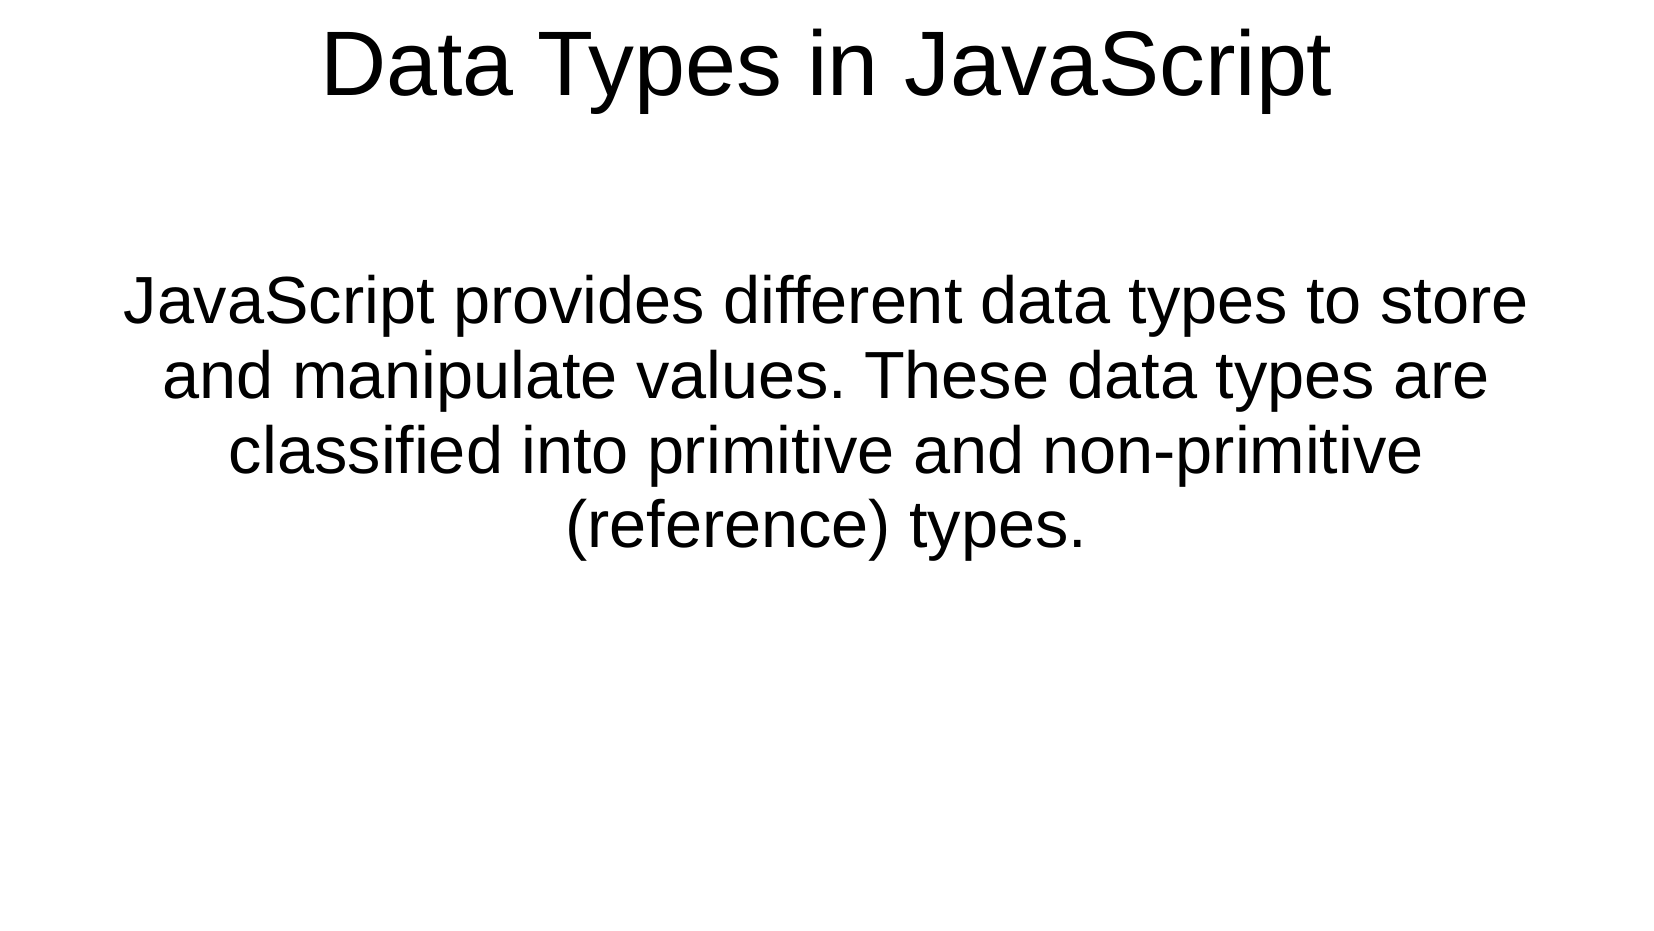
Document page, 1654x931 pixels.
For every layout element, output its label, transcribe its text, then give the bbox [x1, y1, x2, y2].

subtitle JavaScript provides different data types to store and manipulate values. These data types are classified into primitive and non-primitive (reference) types. [82, 217, 1571, 758]
title Data Types in JavaScript [82, 12, 1571, 217]
